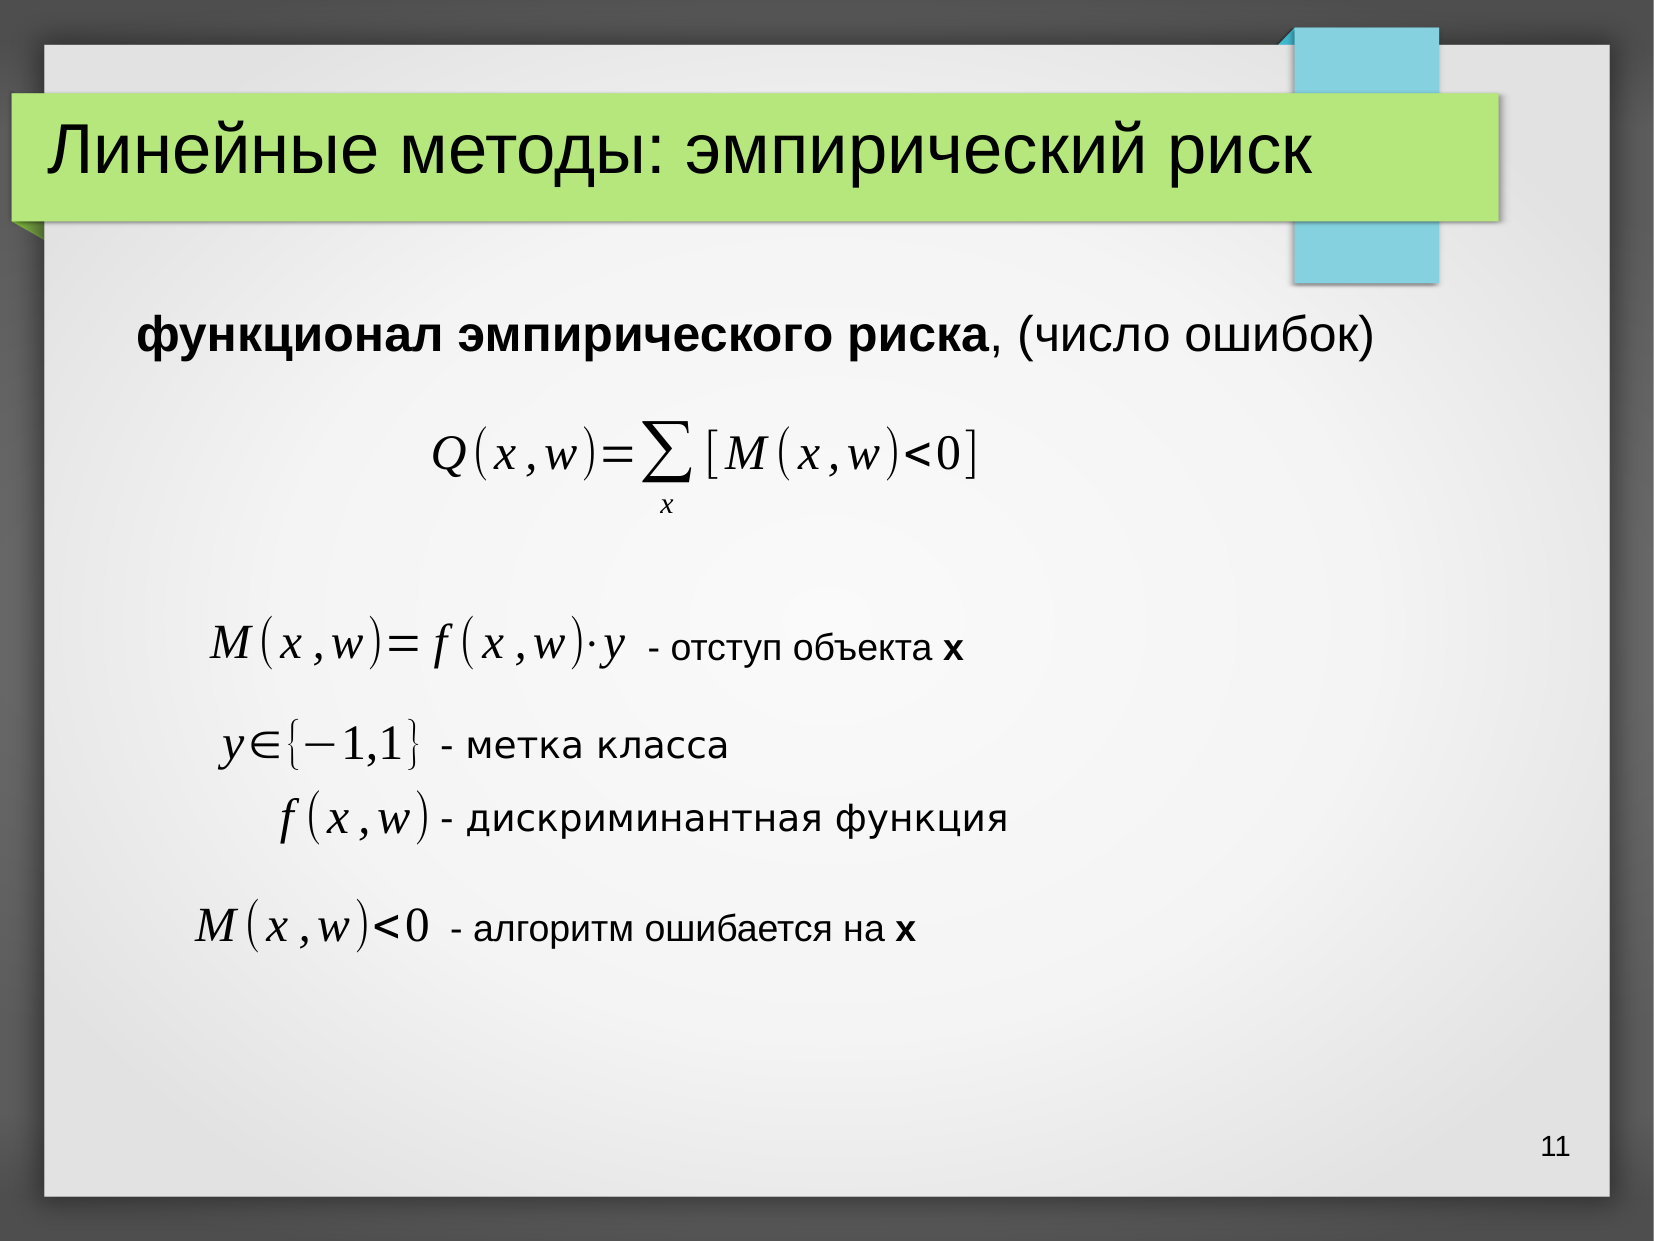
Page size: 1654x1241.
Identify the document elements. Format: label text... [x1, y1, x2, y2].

chart [212, 717, 425, 776]
text_box - алгоритм ошибается на х [437, 900, 945, 957]
text_box - отступ объекта х [634, 614, 1084, 682]
chart [271, 787, 438, 848]
title Линейные методы: эмпирический риск [47, 109, 1501, 189]
picture [0, 0, 1654, 1241]
text_box - дискриминантная функция [425, 788, 1028, 848]
chart [425, 417, 985, 520]
chart [200, 614, 634, 675]
chart [185, 896, 438, 957]
text_box - метка класса [425, 716, 756, 776]
text_box функционал эмпирического риска, (число ошибок) [118, 302, 1394, 367]
